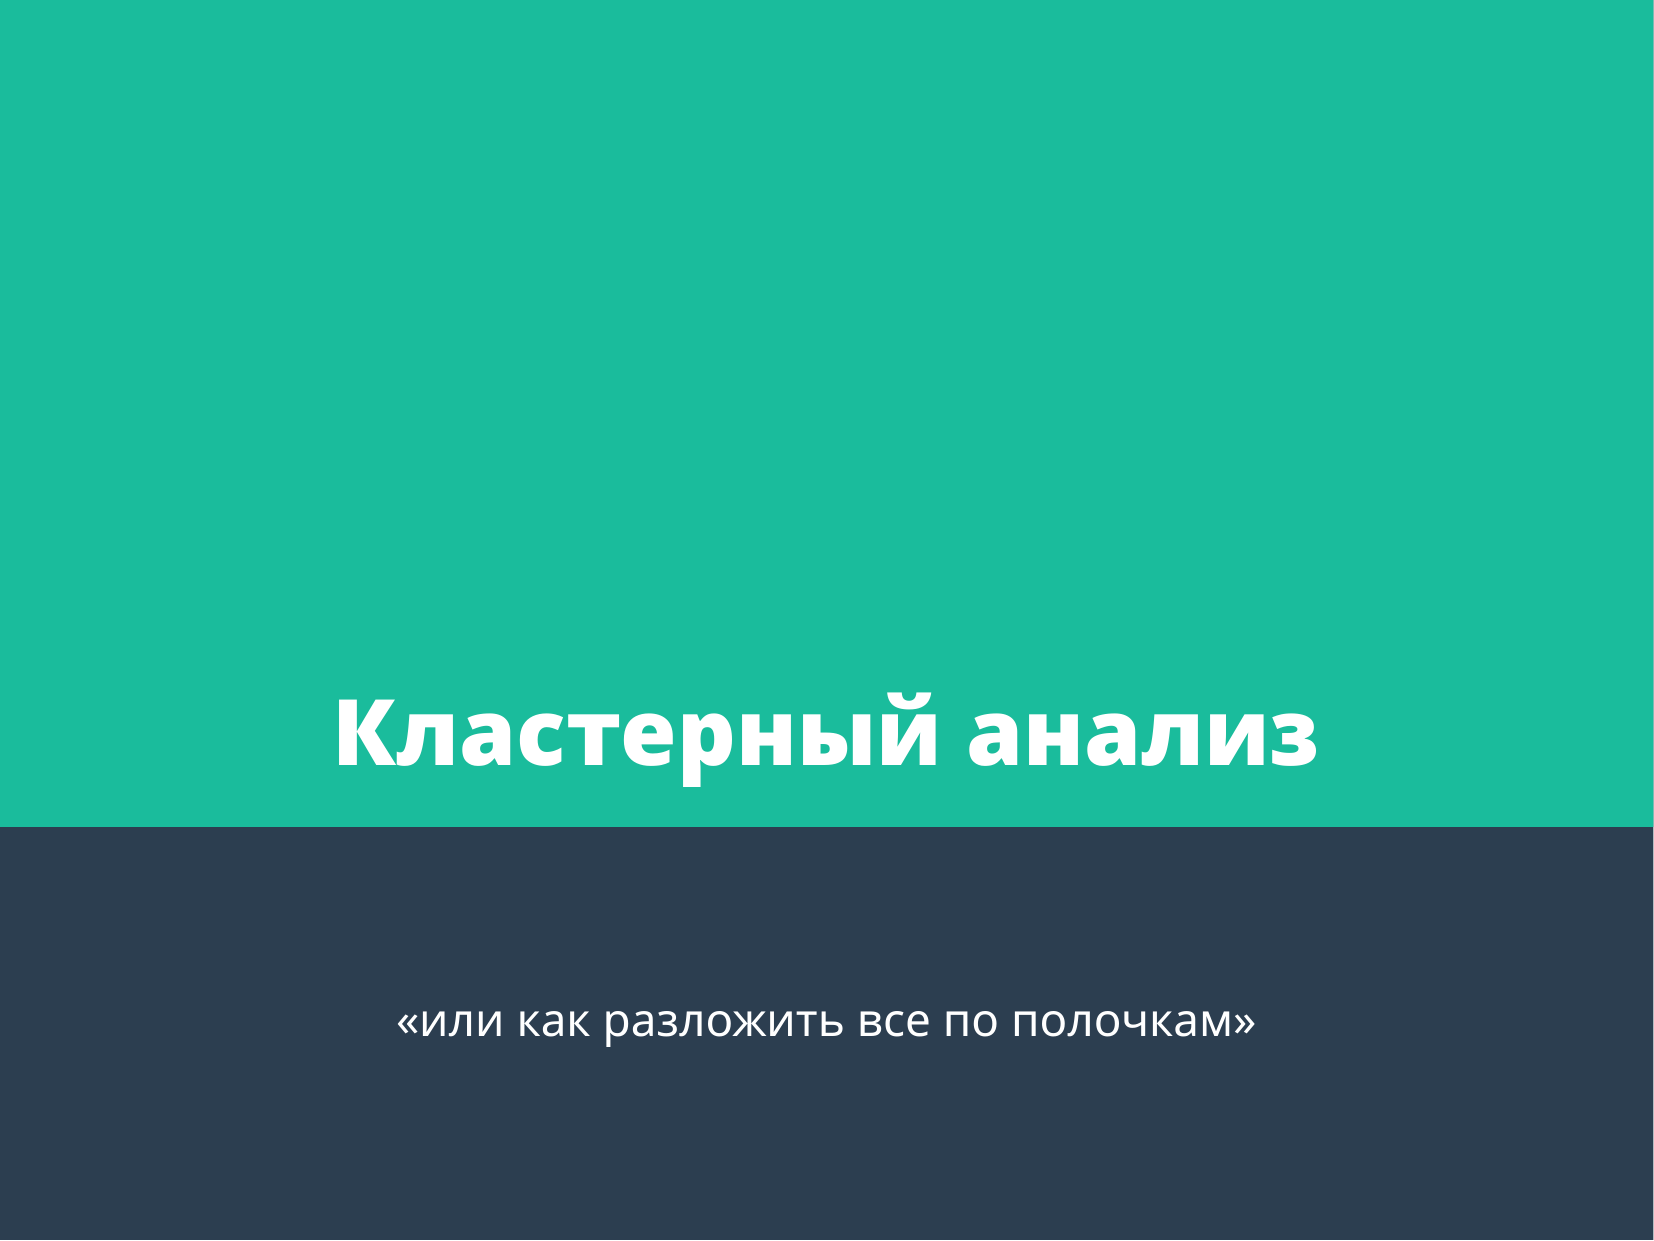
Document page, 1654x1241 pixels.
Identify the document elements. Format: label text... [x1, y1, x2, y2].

title Кластерный анализ [59, 620, 1595, 778]
subtitle «или как разложить все по полочкам» [59, 856, 1595, 1182]
